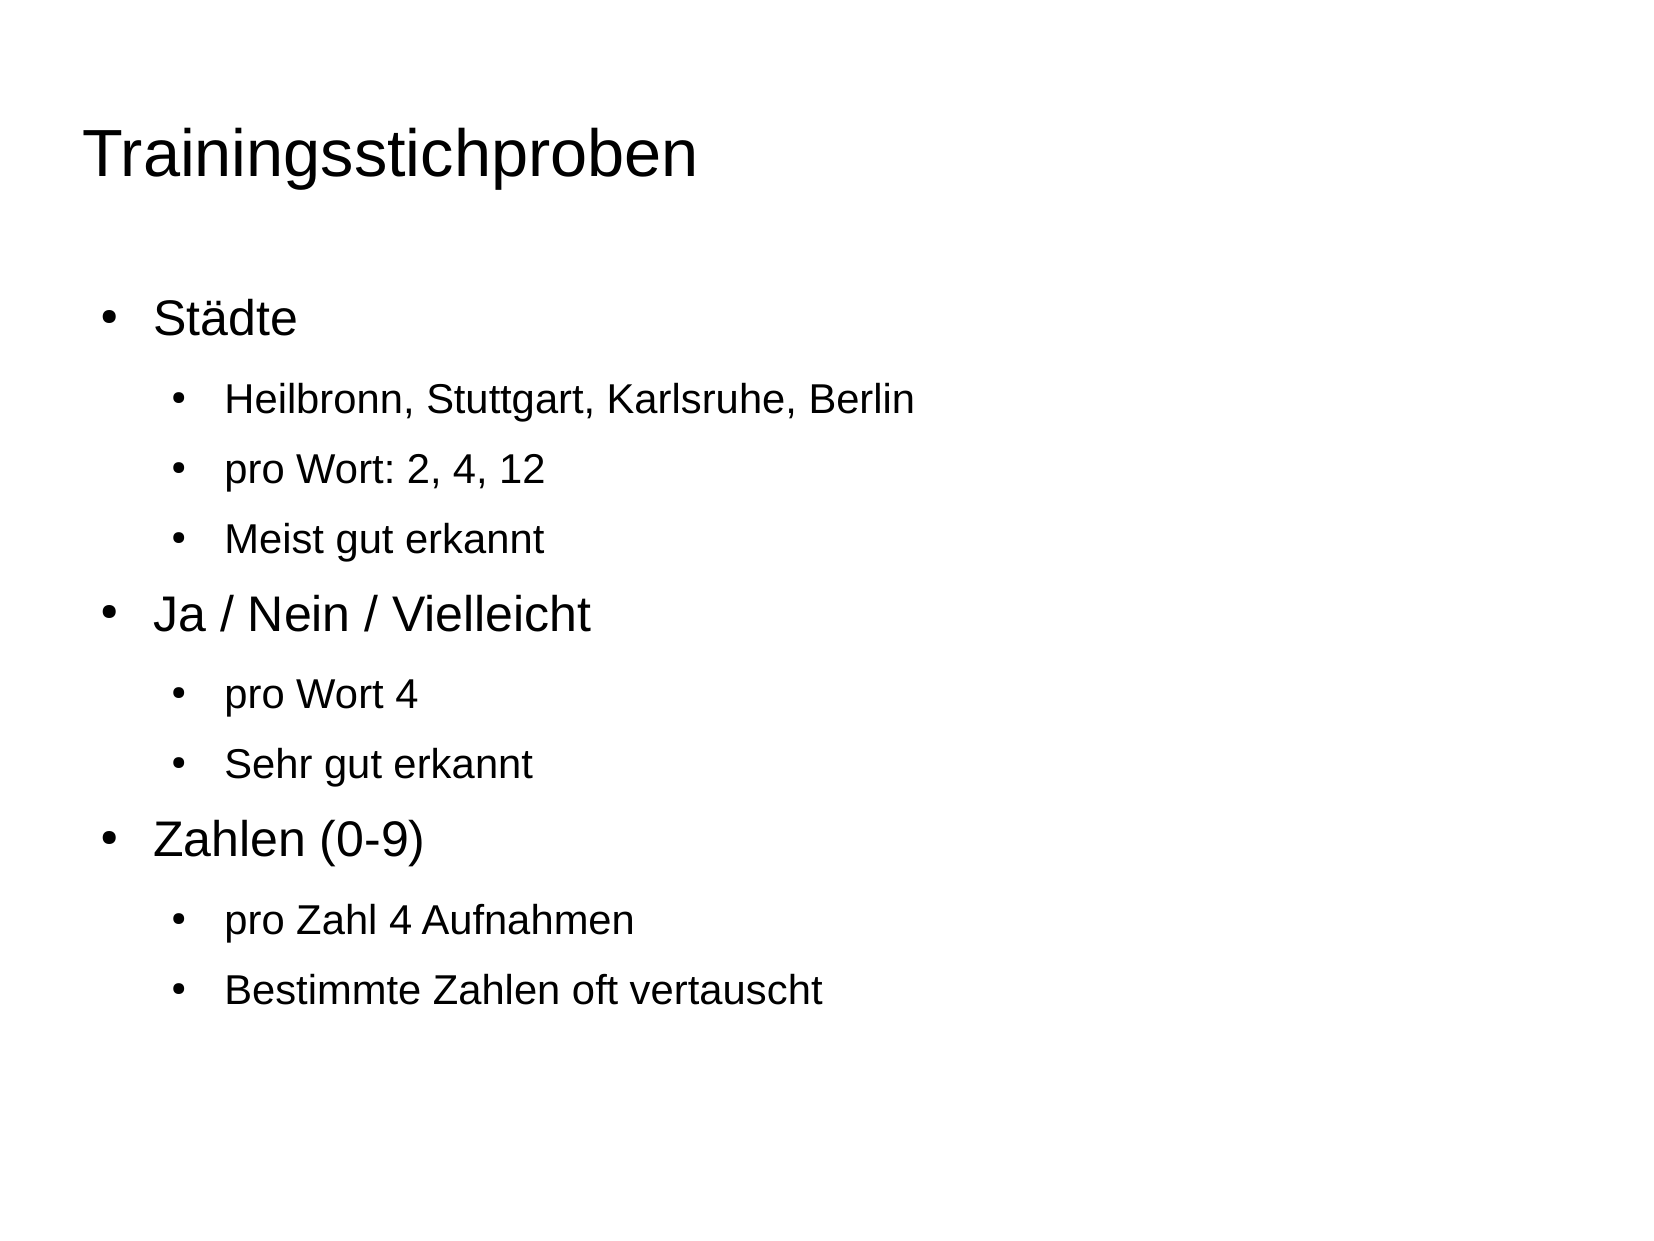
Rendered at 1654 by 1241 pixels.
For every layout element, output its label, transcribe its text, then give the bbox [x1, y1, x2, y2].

list Städte Heilbronn, Stuttgart, Karlsruhe, Berlin pro Wort: 2, 4, 12 Meist gut erkannt Ja / Nein / Vielleicht pro Wort 4 Sehr gut erkannt Zahlen (0-9) pro Zahl 4 Aufnahmen Bestimmte Zahlen oft vertauscht [82, 290, 1571, 1109]
title Trainingsstichproben [82, 49, 1571, 257]
